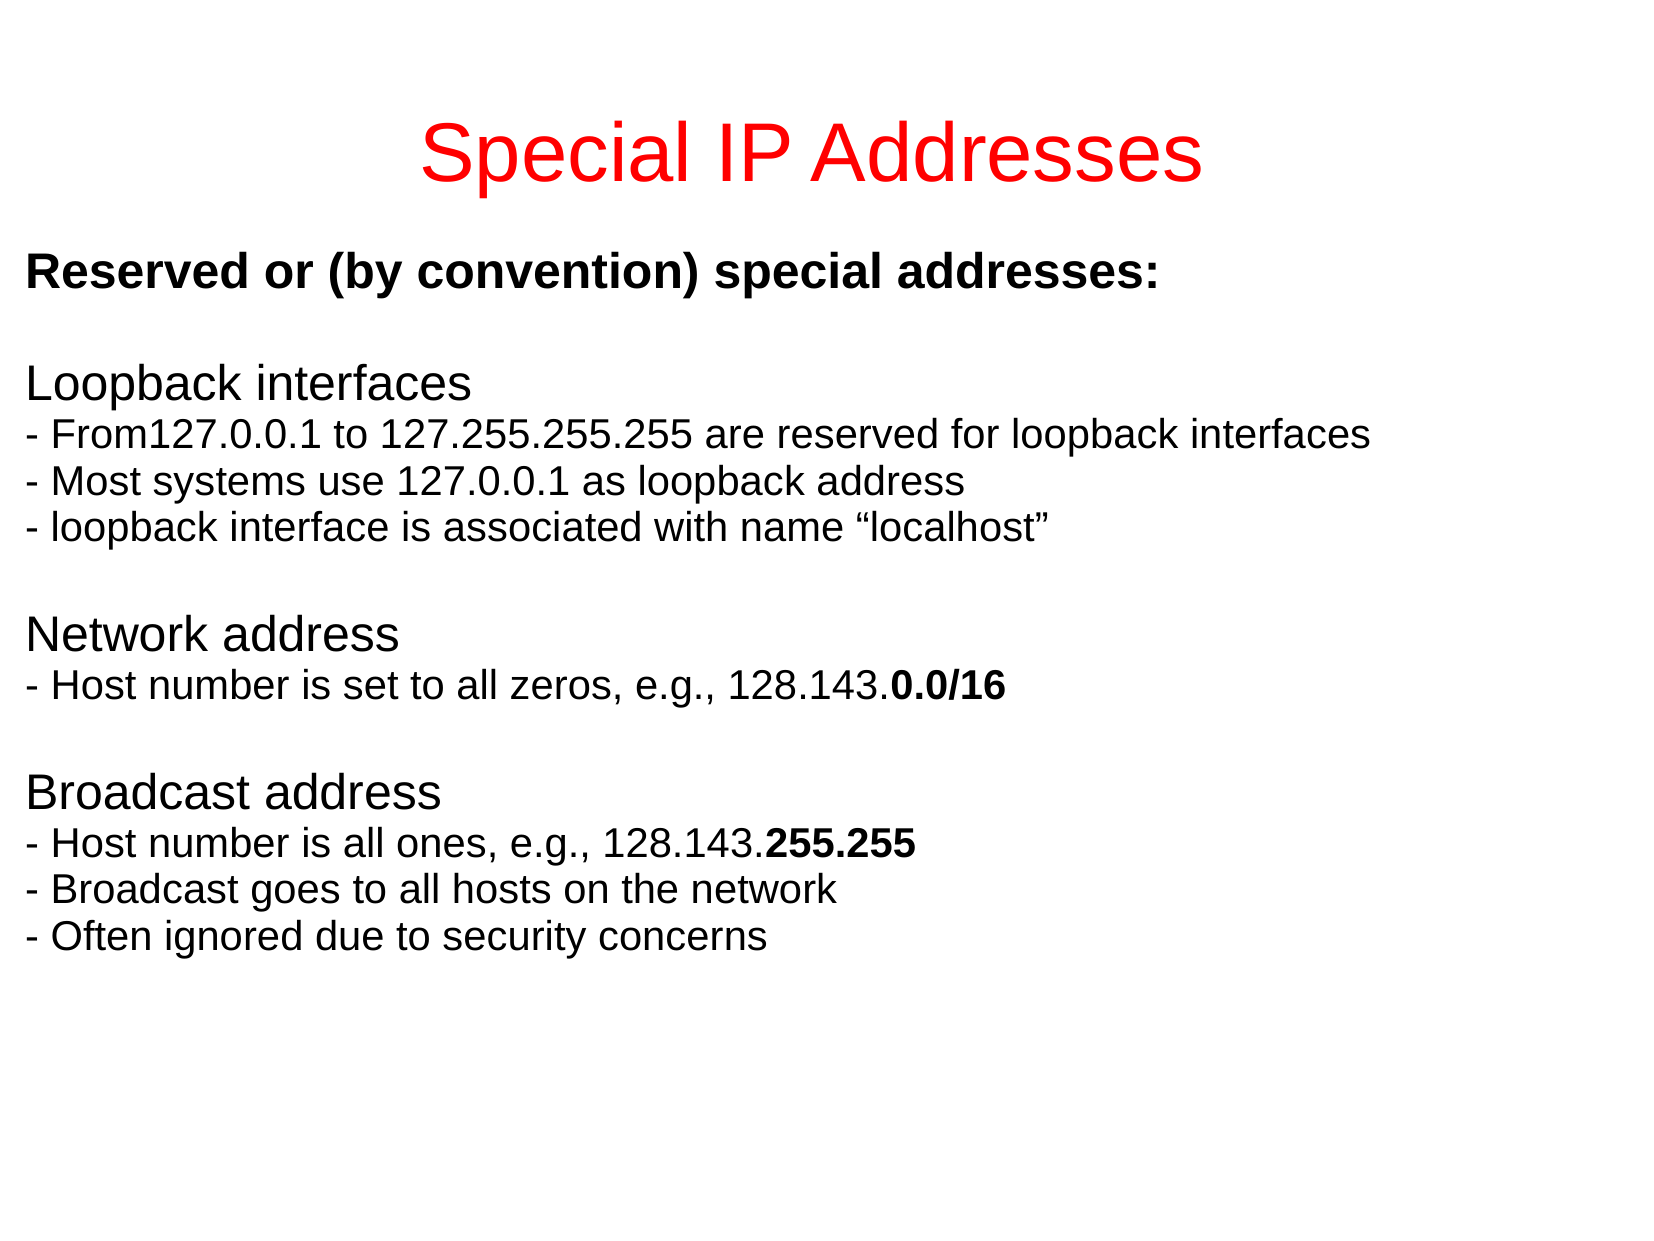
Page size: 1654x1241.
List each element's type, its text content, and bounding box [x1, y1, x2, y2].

text_box Reserved or (by convention) special addresses: Loopback interfaces - From127.0.0.1 to 127.255.255.255 are reserved for loopback interfaces - Most systems use 127.0.0.1 as loopback address - loopback interface is associated with name “localhost” Network address - Host number is set to all zeros, e.g., 128.143.0.0/16 Broadcast address - Host number is all ones, e.g., 128.143.255.255 - Broadcast goes to all hosts on the network - Often ignored due to security concerns [10, 236, 1654, 1028]
title Special IP Addresses [0, 49, 1654, 257]
